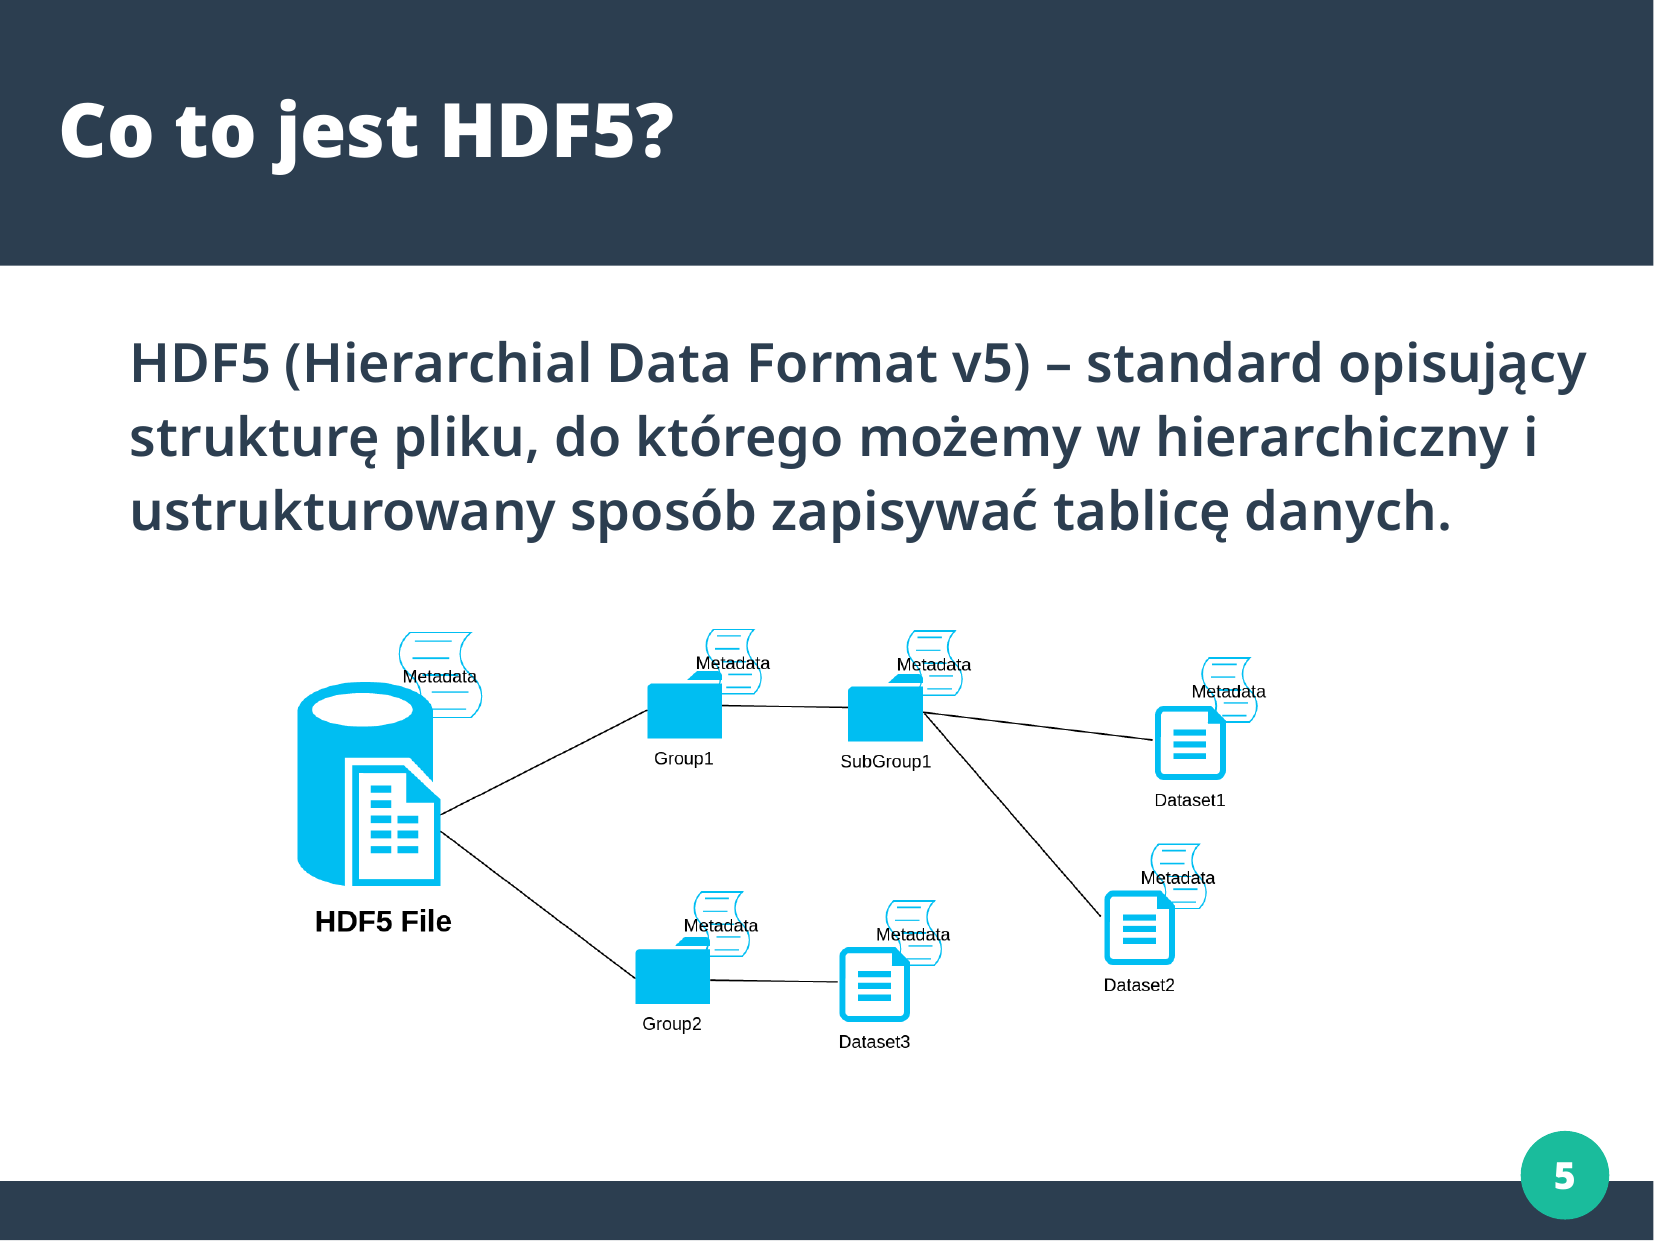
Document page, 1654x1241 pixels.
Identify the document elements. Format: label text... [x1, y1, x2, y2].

title Co to jest HDF5? [59, 49, 1595, 207]
list HDF5 (Hierarchial Data Format v5) – standard opisujący strukturę pliku, do którego możemy w hierarchiczny i ustrukturowany sposób zapisywać tablicę danych. [59, 324, 1595, 1152]
picture [295, 627, 1270, 1052]
